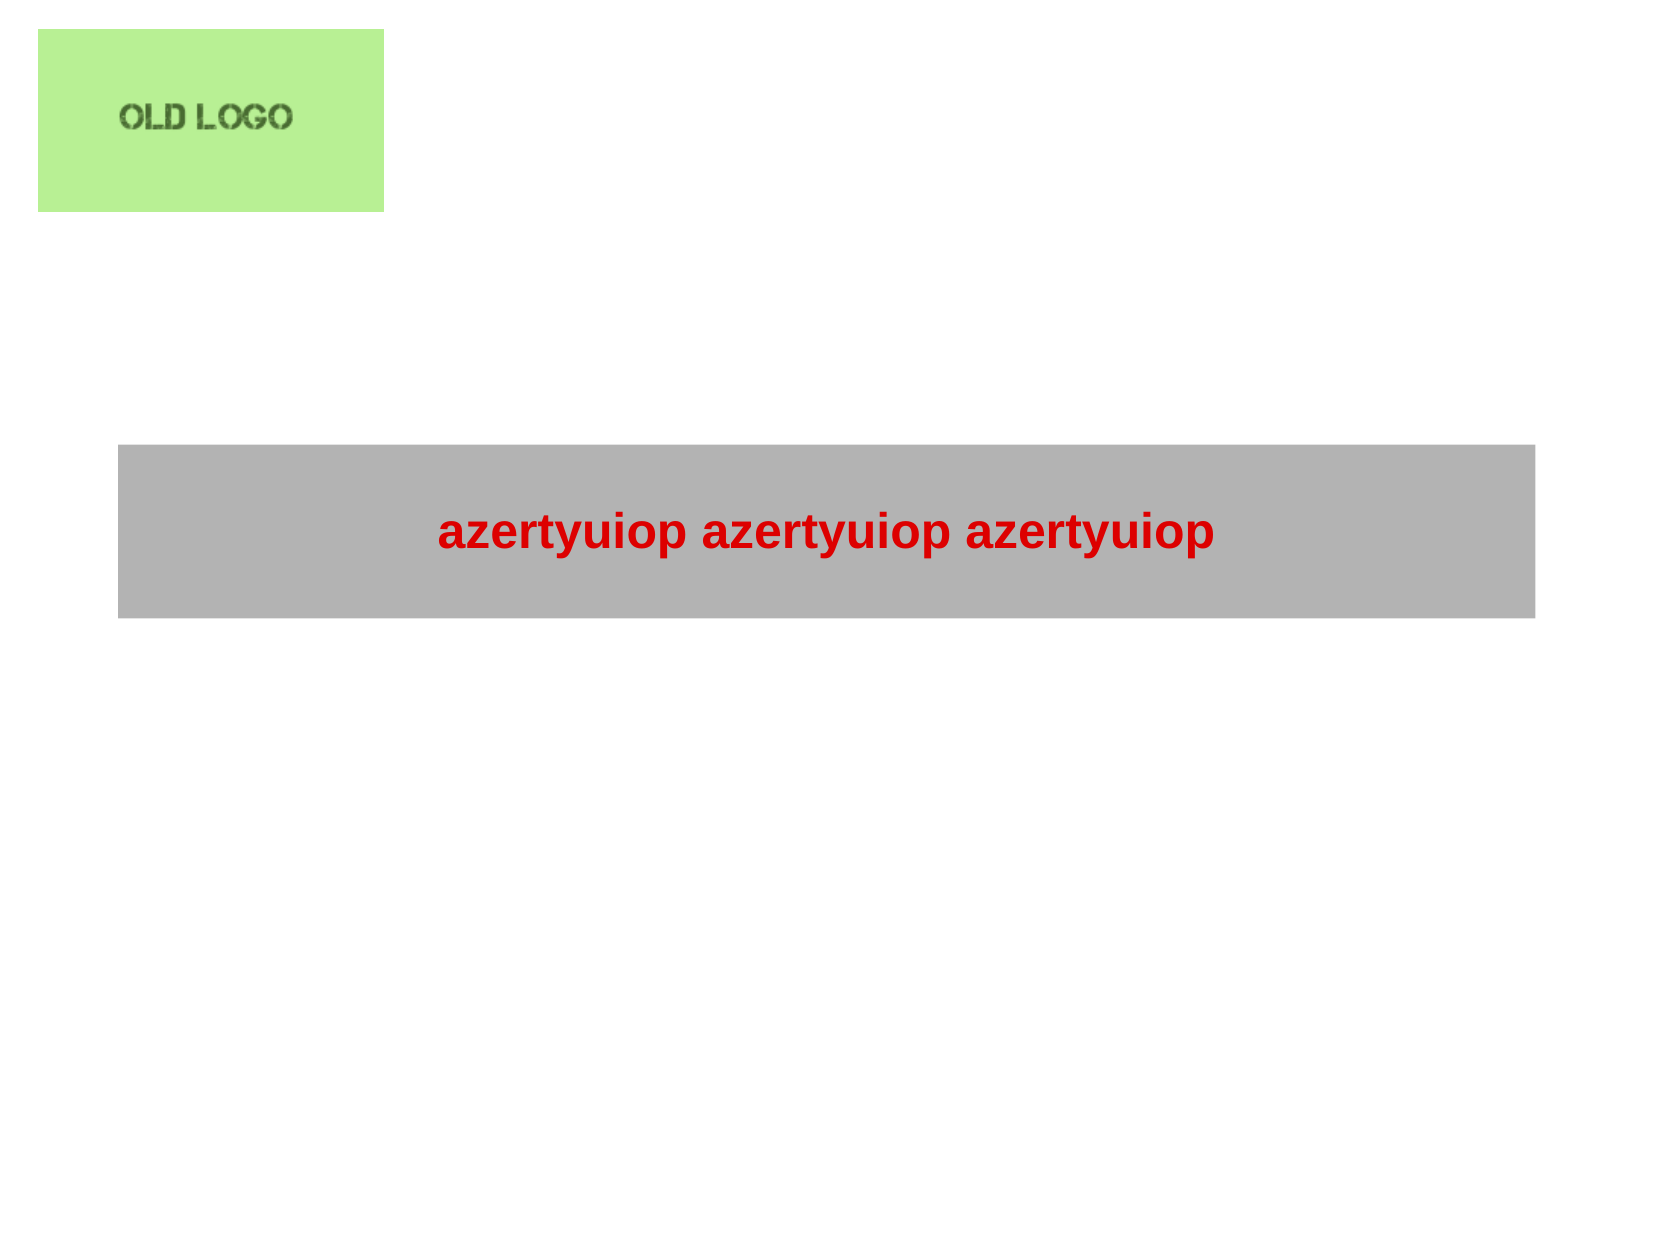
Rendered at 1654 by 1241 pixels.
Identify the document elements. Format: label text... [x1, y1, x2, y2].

text_box azertyuiop azertyuiop azertyuiop [118, 444, 1536, 619]
picture [38, 29, 384, 212]
